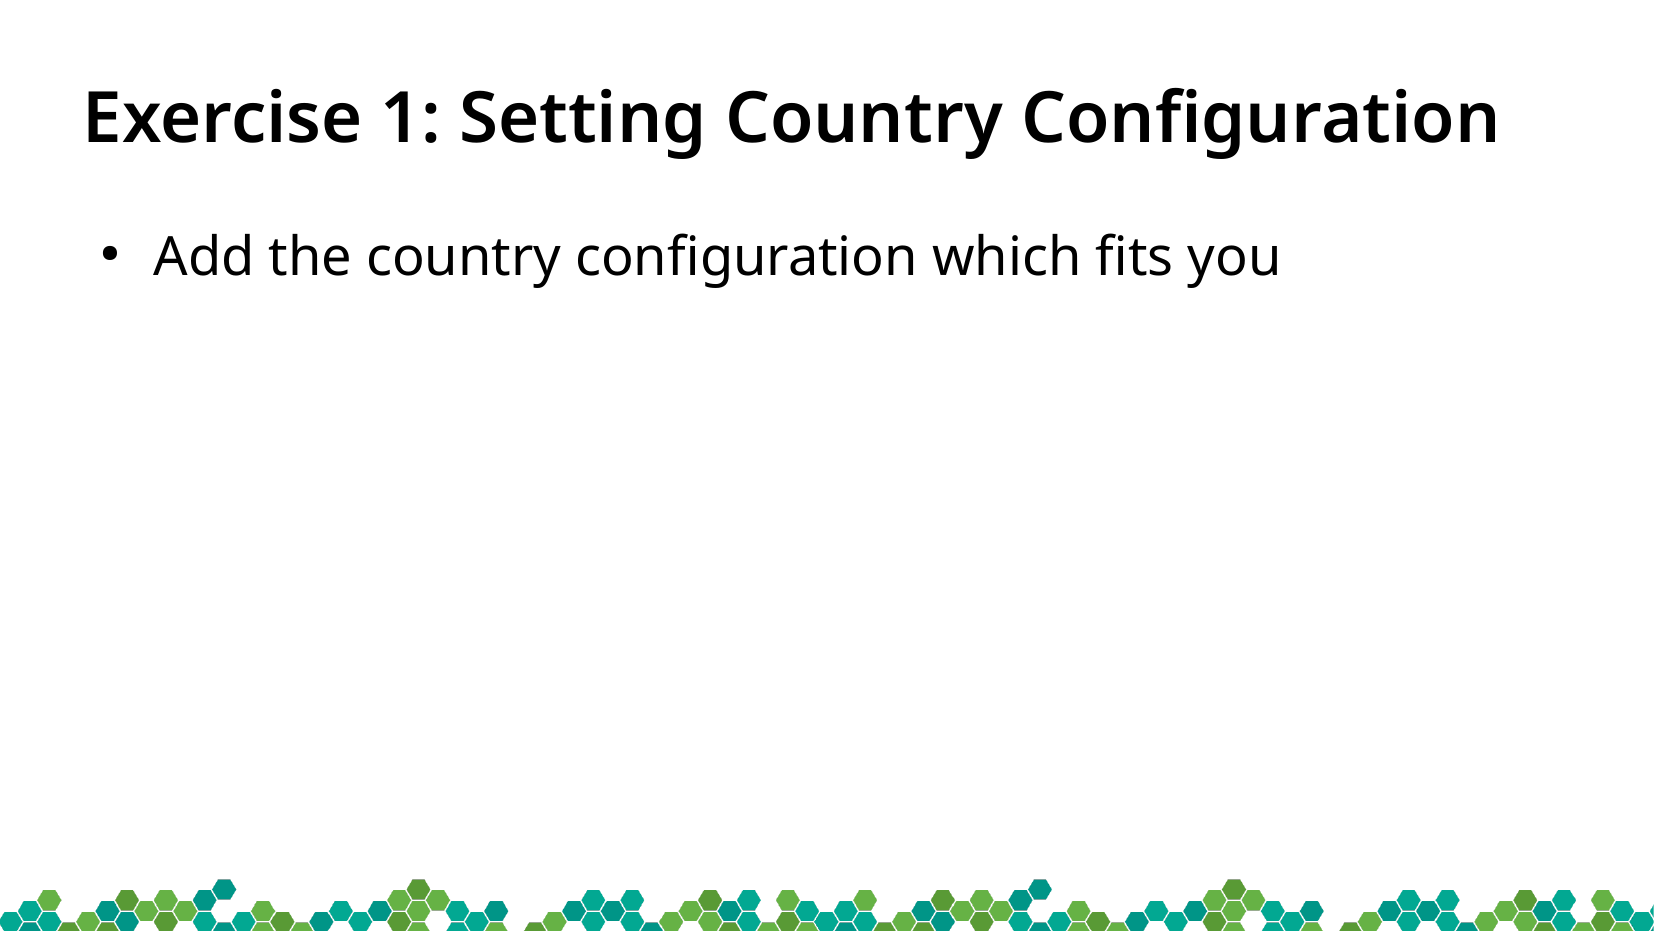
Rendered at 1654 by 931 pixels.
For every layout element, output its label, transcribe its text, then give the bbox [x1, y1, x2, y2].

title Exercise 1: Setting Country Configuration [82, 37, 1571, 193]
list Add the country configuration which fits you [82, 217, 1571, 758]
picture [0, 871, 1654, 931]
